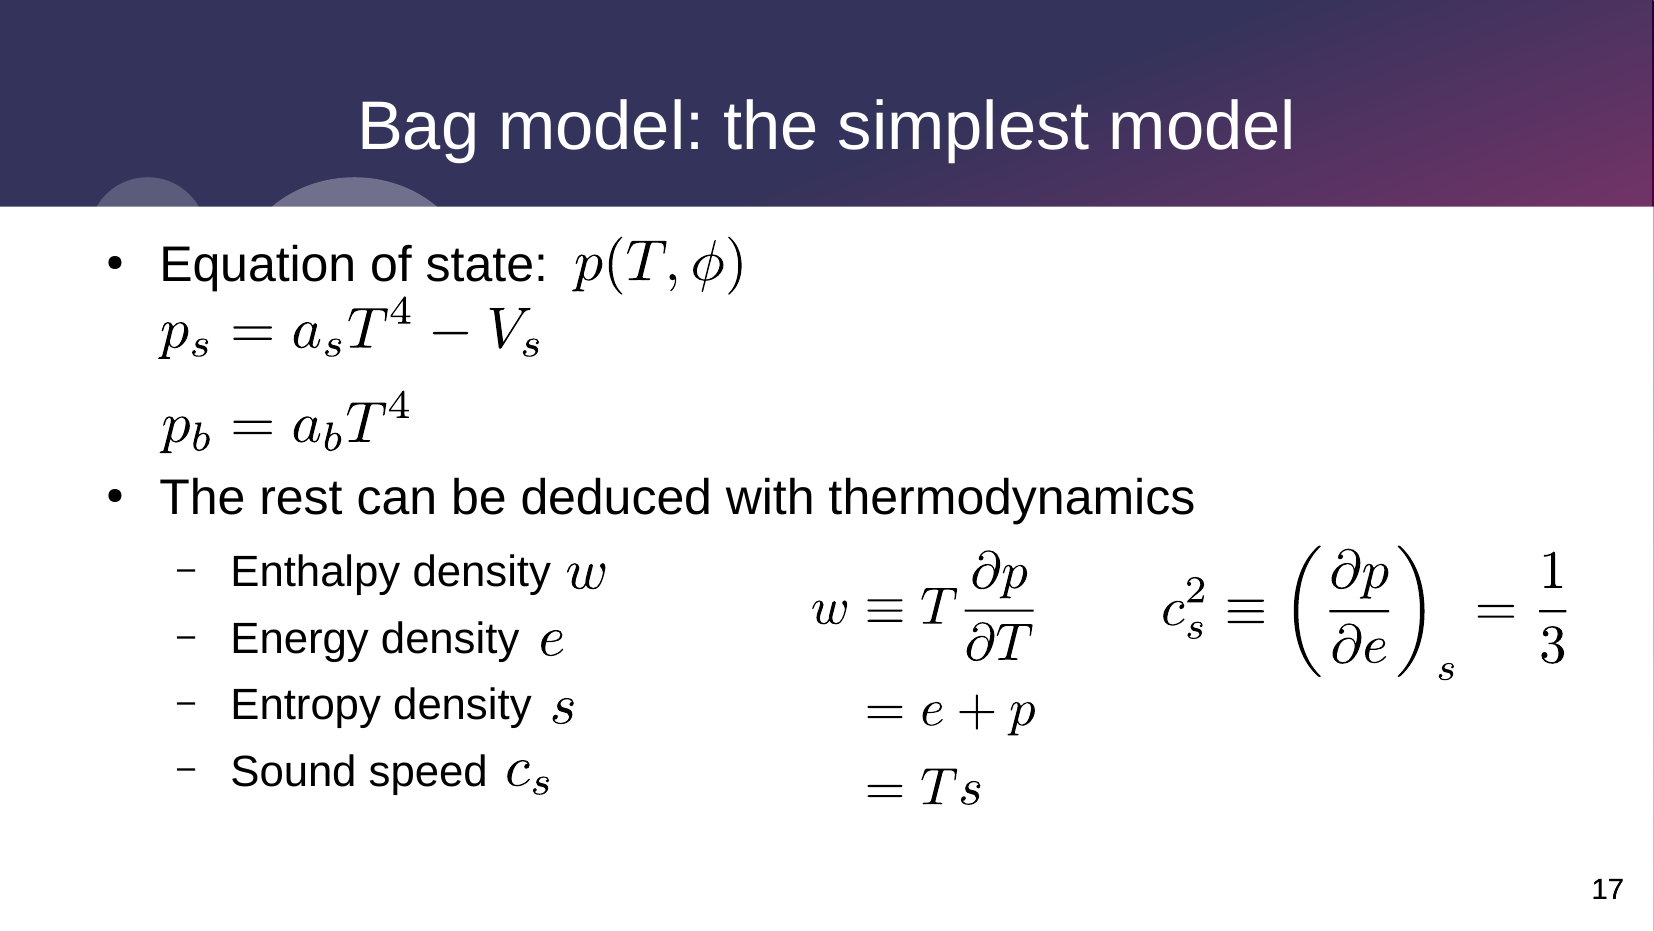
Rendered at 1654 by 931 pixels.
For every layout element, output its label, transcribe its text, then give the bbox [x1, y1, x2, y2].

picture [538, 630, 564, 657]
picture [810, 550, 1035, 805]
picture [565, 563, 606, 590]
list Equation of state: The rest can be deduced with thermodynamics Enthalpy density Energy density Entropy density Sound speed [88, 236, 1565, 827]
title Bag model: the simplest model [88, 44, 1565, 207]
picture [504, 760, 550, 795]
picture [1160, 545, 1567, 681]
picture [569, 234, 744, 297]
picture [549, 697, 574, 725]
picture [158, 296, 539, 454]
